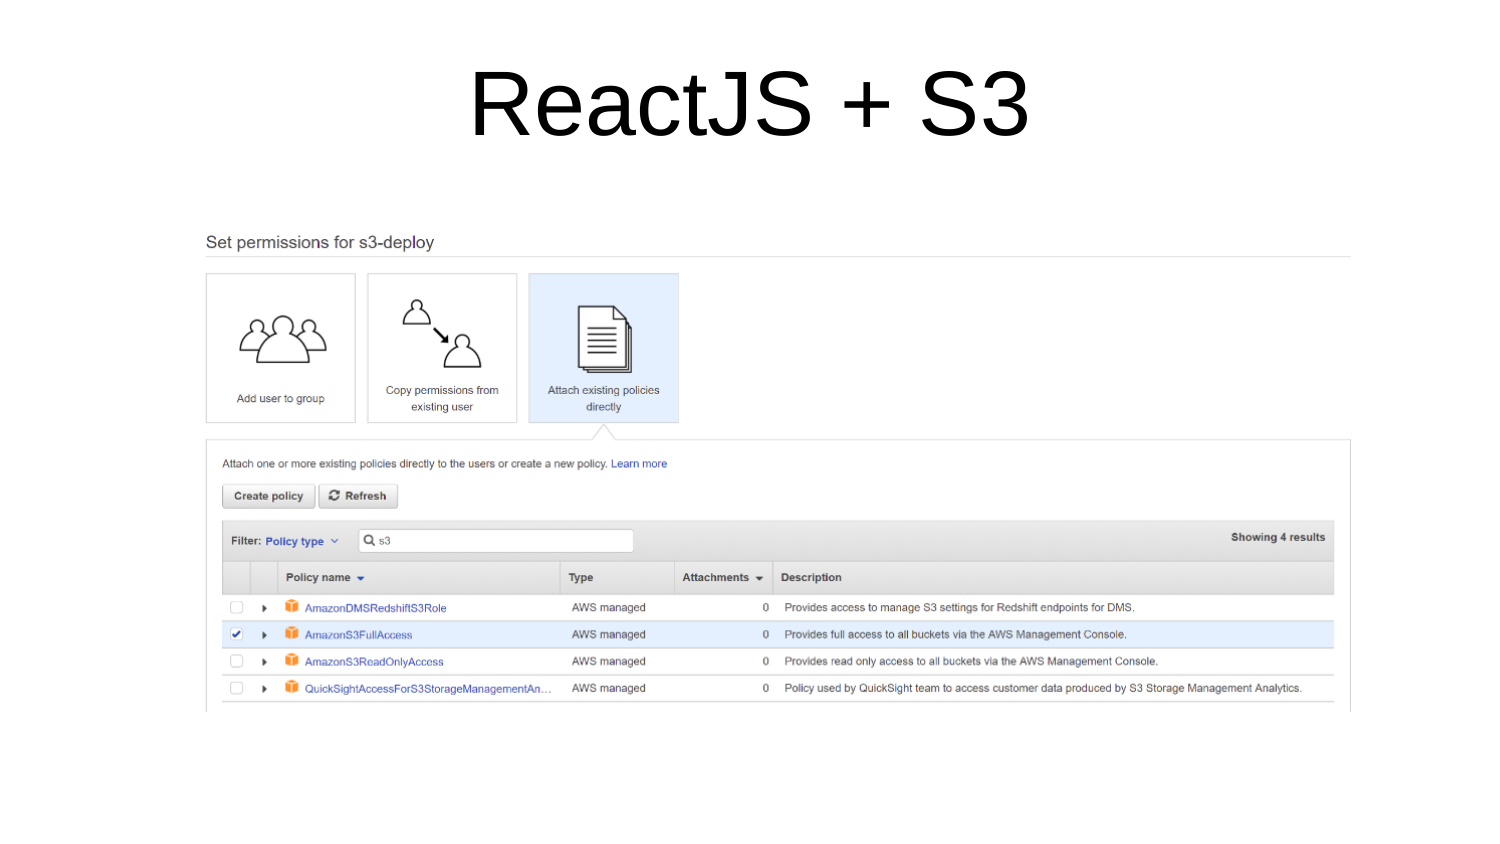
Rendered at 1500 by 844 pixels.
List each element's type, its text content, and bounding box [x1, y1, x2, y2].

picture [204, 226, 1361, 735]
title ReactJS + S3 [75, 33, 1425, 175]
